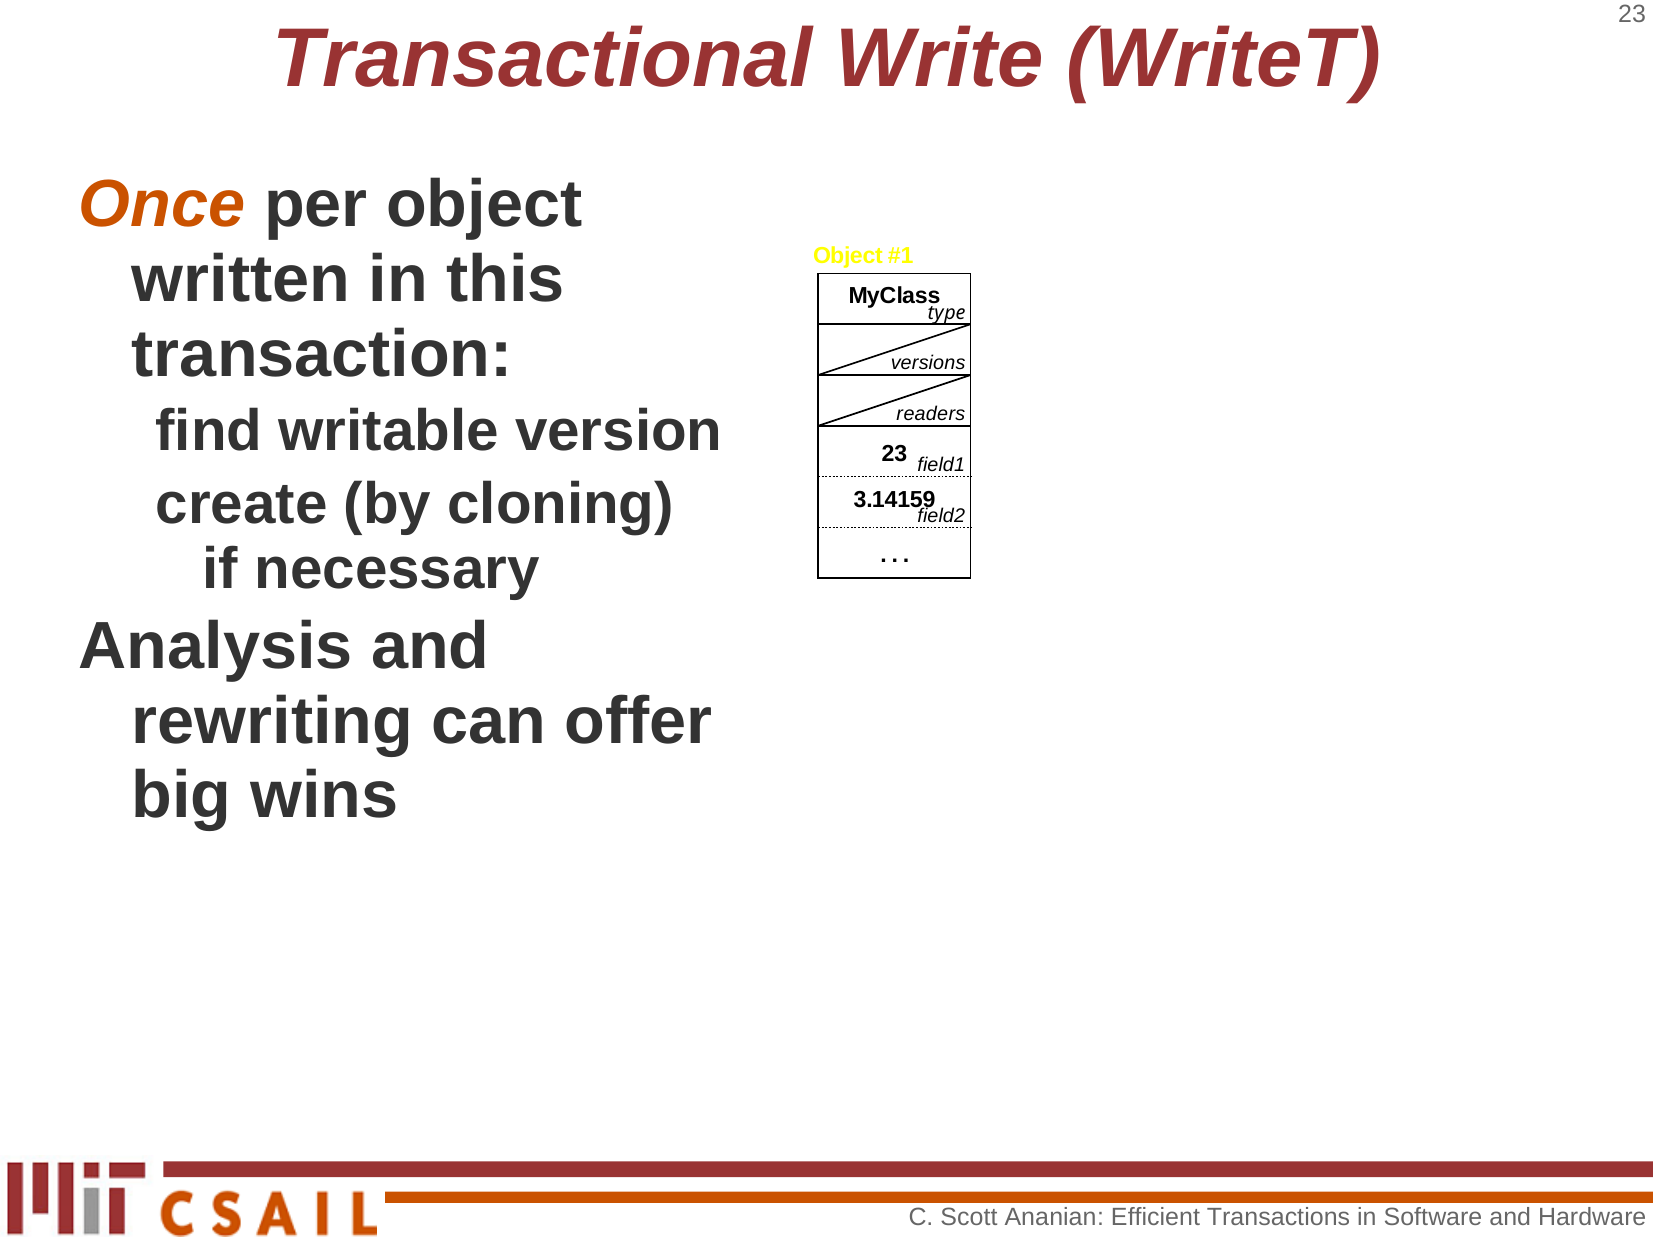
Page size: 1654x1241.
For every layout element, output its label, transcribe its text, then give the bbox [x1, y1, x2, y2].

list Once per object written in this transaction: find writable version create (by cloning) if necessary Analysis and rewriting can offer big wins [61, 166, 726, 1147]
title Transactional Write (WriteT) [121, 0, 1534, 115]
picture [756, 79, 1653, 650]
picture [0, 1155, 377, 1237]
